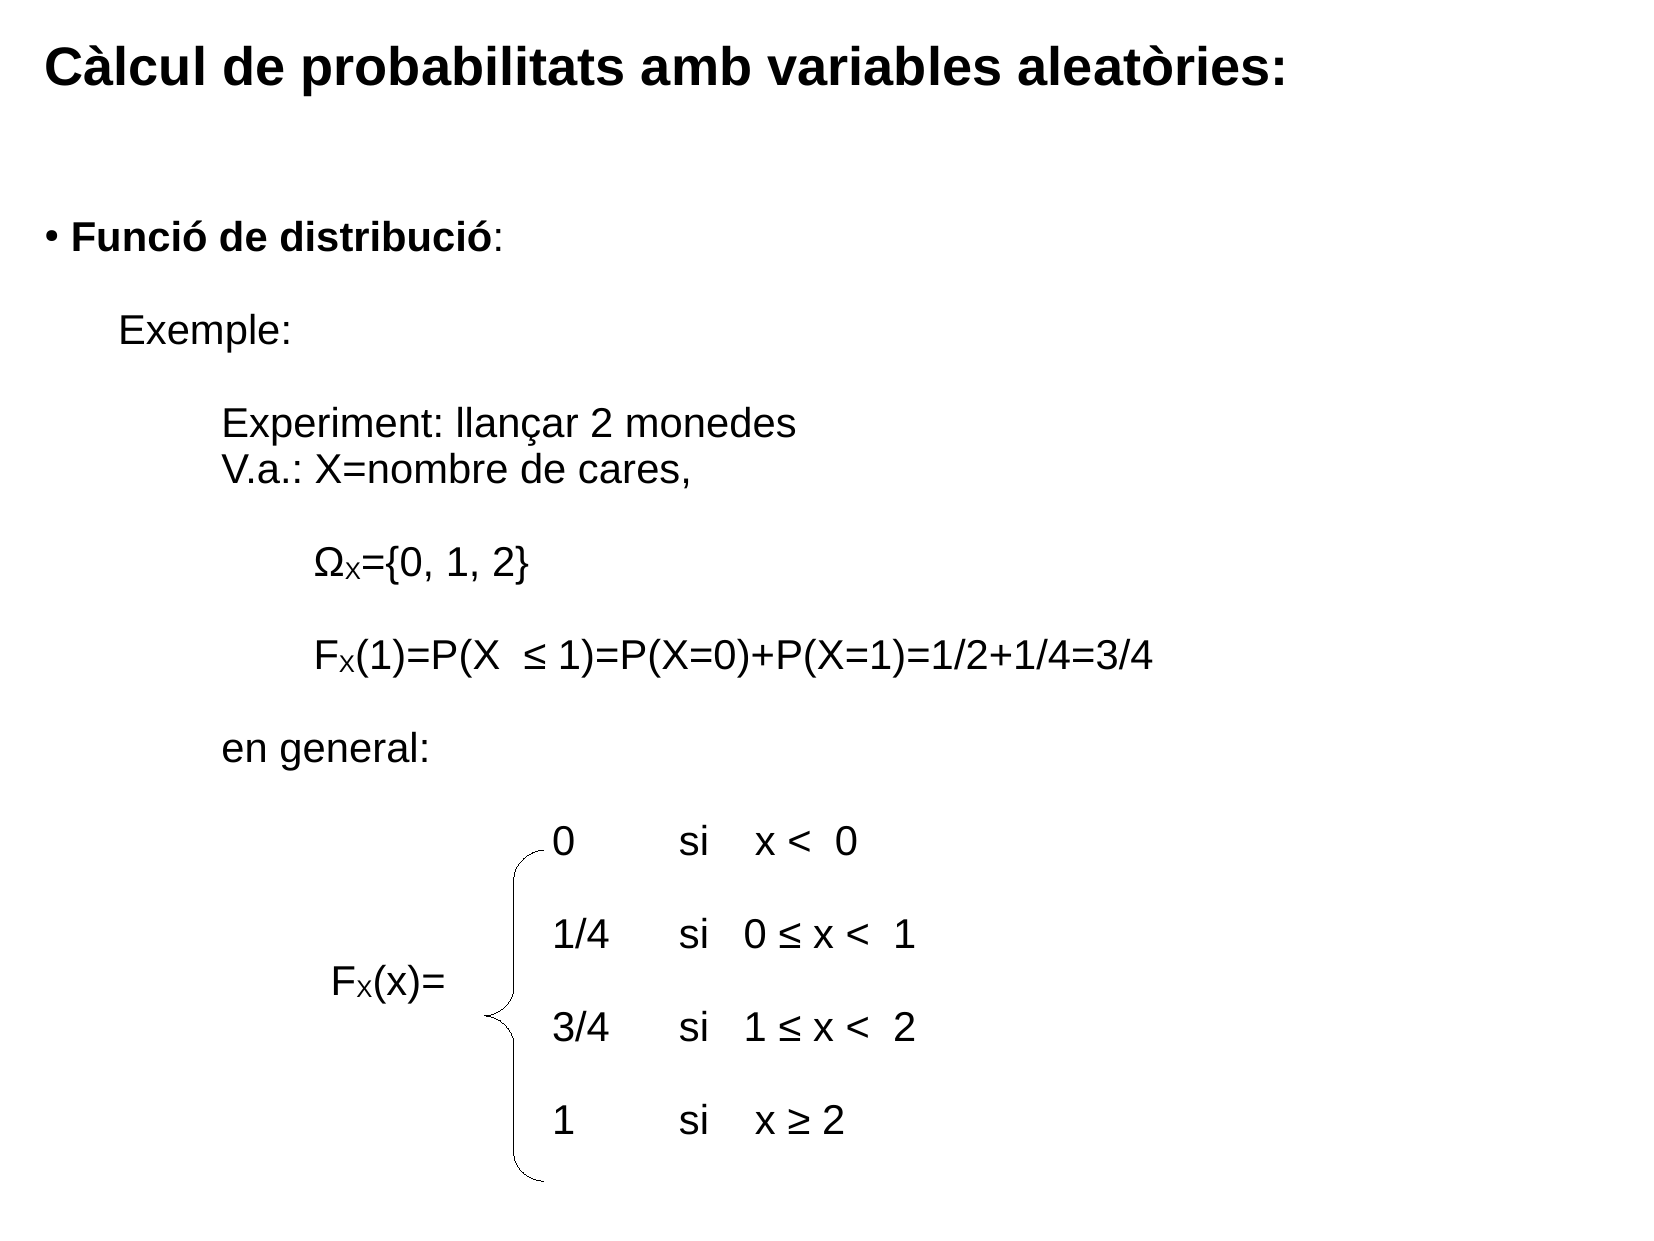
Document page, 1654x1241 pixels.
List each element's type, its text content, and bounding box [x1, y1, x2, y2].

text_box Càlcul de probabilitats amb variables aleatòries: Funció de distribució: Exemple: Experiment: llançar 2 monedes V.a.: X=nombre de cares, ΩX={0, 1, 2} FX(1)=P(X ≤ 1)=P(X=0)+P(X=1)=1/2+1/4=3/4 en general: 0 si x < 0 1/4 si 0 ≤ x < 1 FX(x)= 3/4 si 1 ≤ x < 2 1 si x ≥ 2 [29, 29, 1595, 1241]
